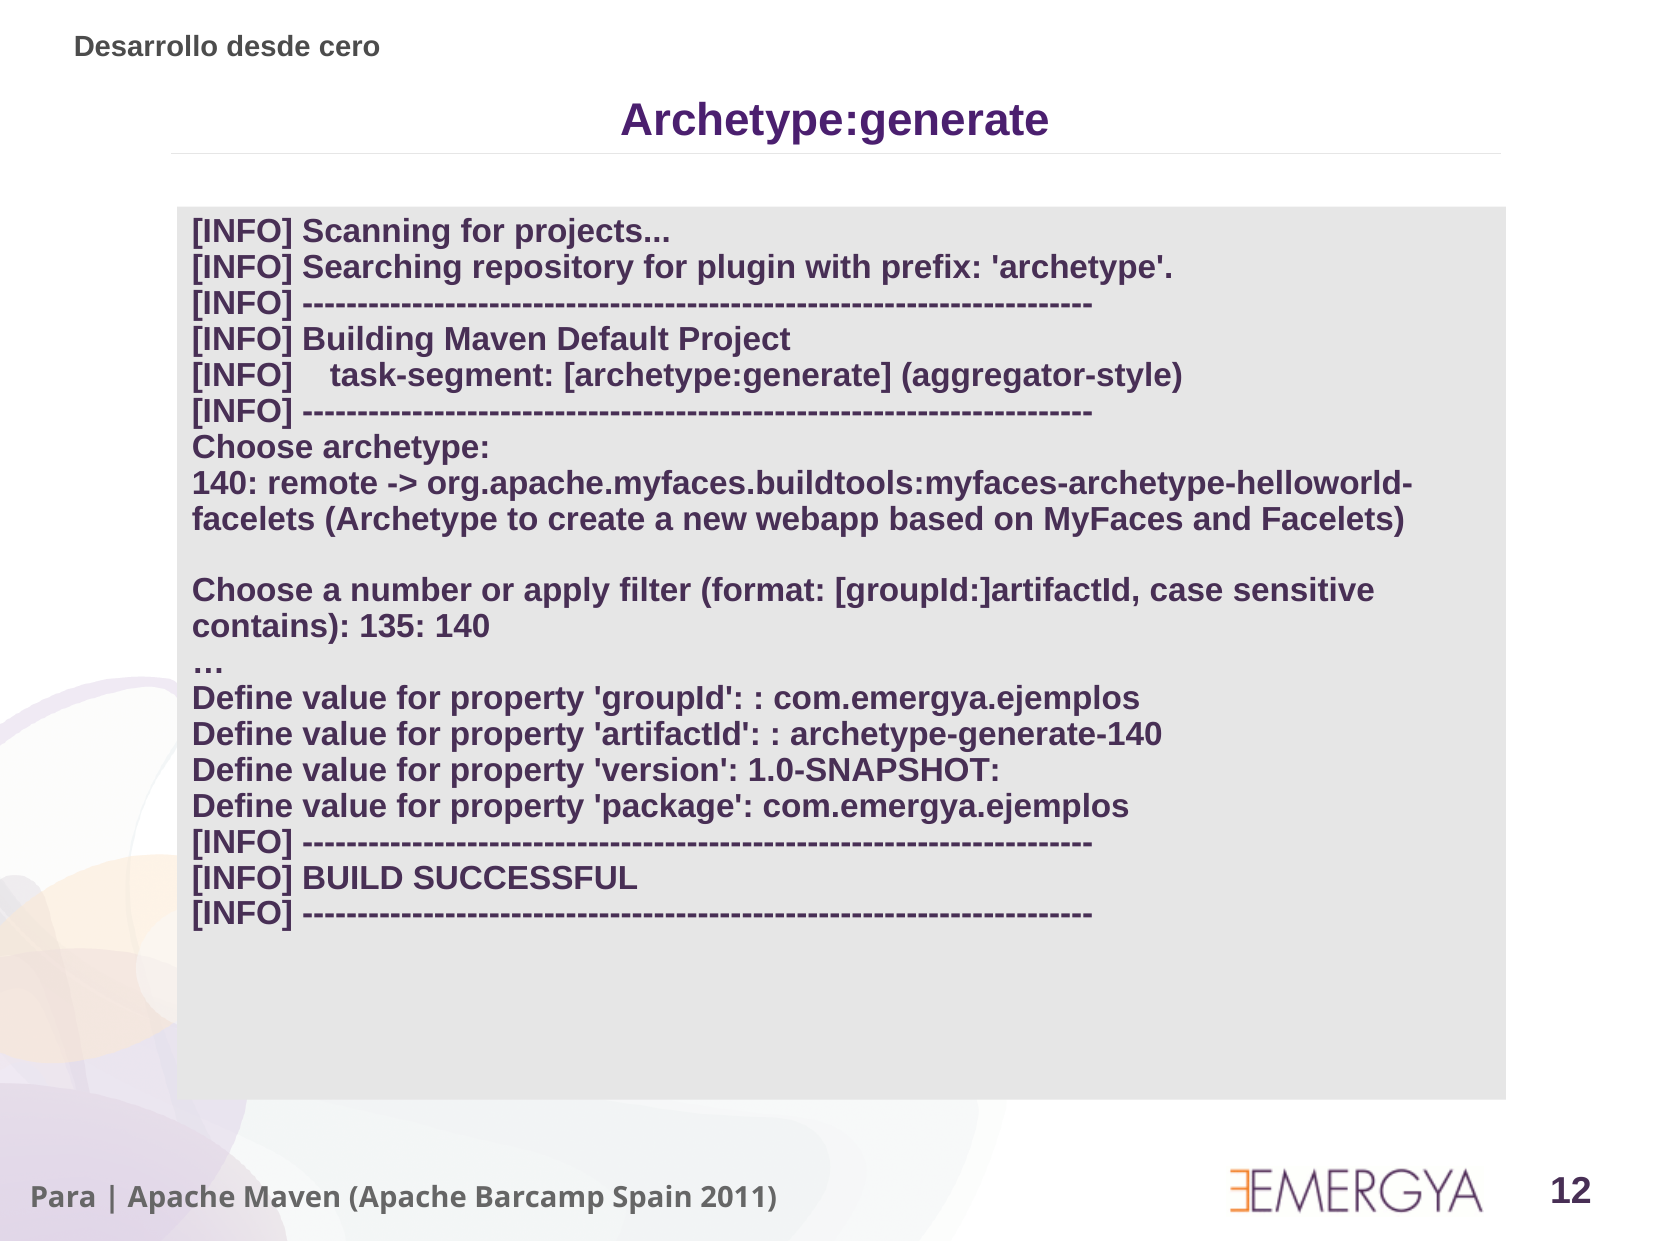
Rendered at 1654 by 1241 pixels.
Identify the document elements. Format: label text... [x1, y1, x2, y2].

text_box Desarrollo desde cero [59, 23, 1536, 77]
text_box [INFO] Scanning for projects... [INFO] Searching repository for plugin with prefix: 'archetype'. [INFO] ------------------------------------------------------------------------ [INFO] Building Maven Default Project [INFO] task-segment: [archetype:generate] (aggregator-style) [INFO] ------------------------------------------------------------------------ Choose archetype: 140: remote -> org.apache.myfaces.buildtools:myfaces-archetype-helloworld-facelets (Archetype to create a new webapp based on MyFaces and Facelets) Choose a number or apply filter (format: [groupId:]artifactId, case sensitive contains): 135: 140 … Define value for property 'groupId': : com.emergya.ejemplos Define value for property 'artifactId': : archetype-generate-140 Define value for property 'version': 1.0-SNAPSHOT: Define value for property 'package': com.emergya.ejemplos [INFO] ------------------------------------------------------------------------ [INFO] BUILD SUCCESSFUL [INFO] ------------------------------------------------------------------------ [177, 206, 1506, 1100]
text_box Archetype:generate [171, 88, 1501, 153]
picture [0, 673, 1017, 1241]
picture [1226, 1166, 1484, 1217]
text_box Archetype:generate [171, 154, 1501, 163]
list [147, 147, 1506, 1123]
